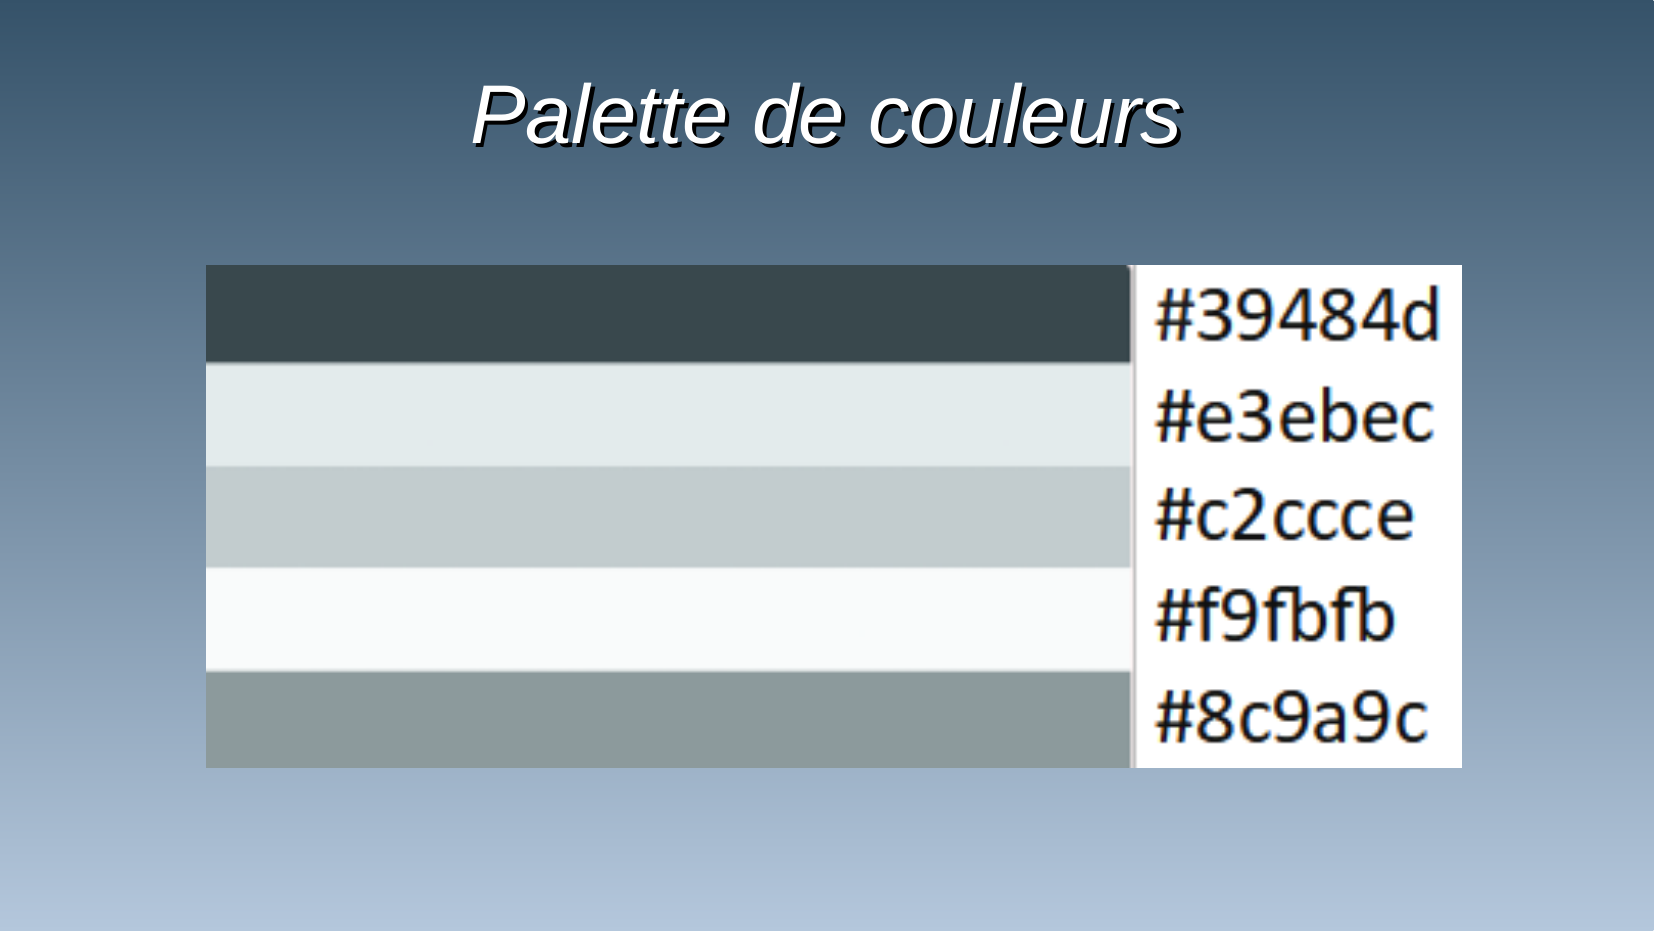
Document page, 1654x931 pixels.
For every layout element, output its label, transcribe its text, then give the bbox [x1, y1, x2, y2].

title Palette de couleurs [82, 37, 1571, 193]
picture [206, 265, 1462, 768]
